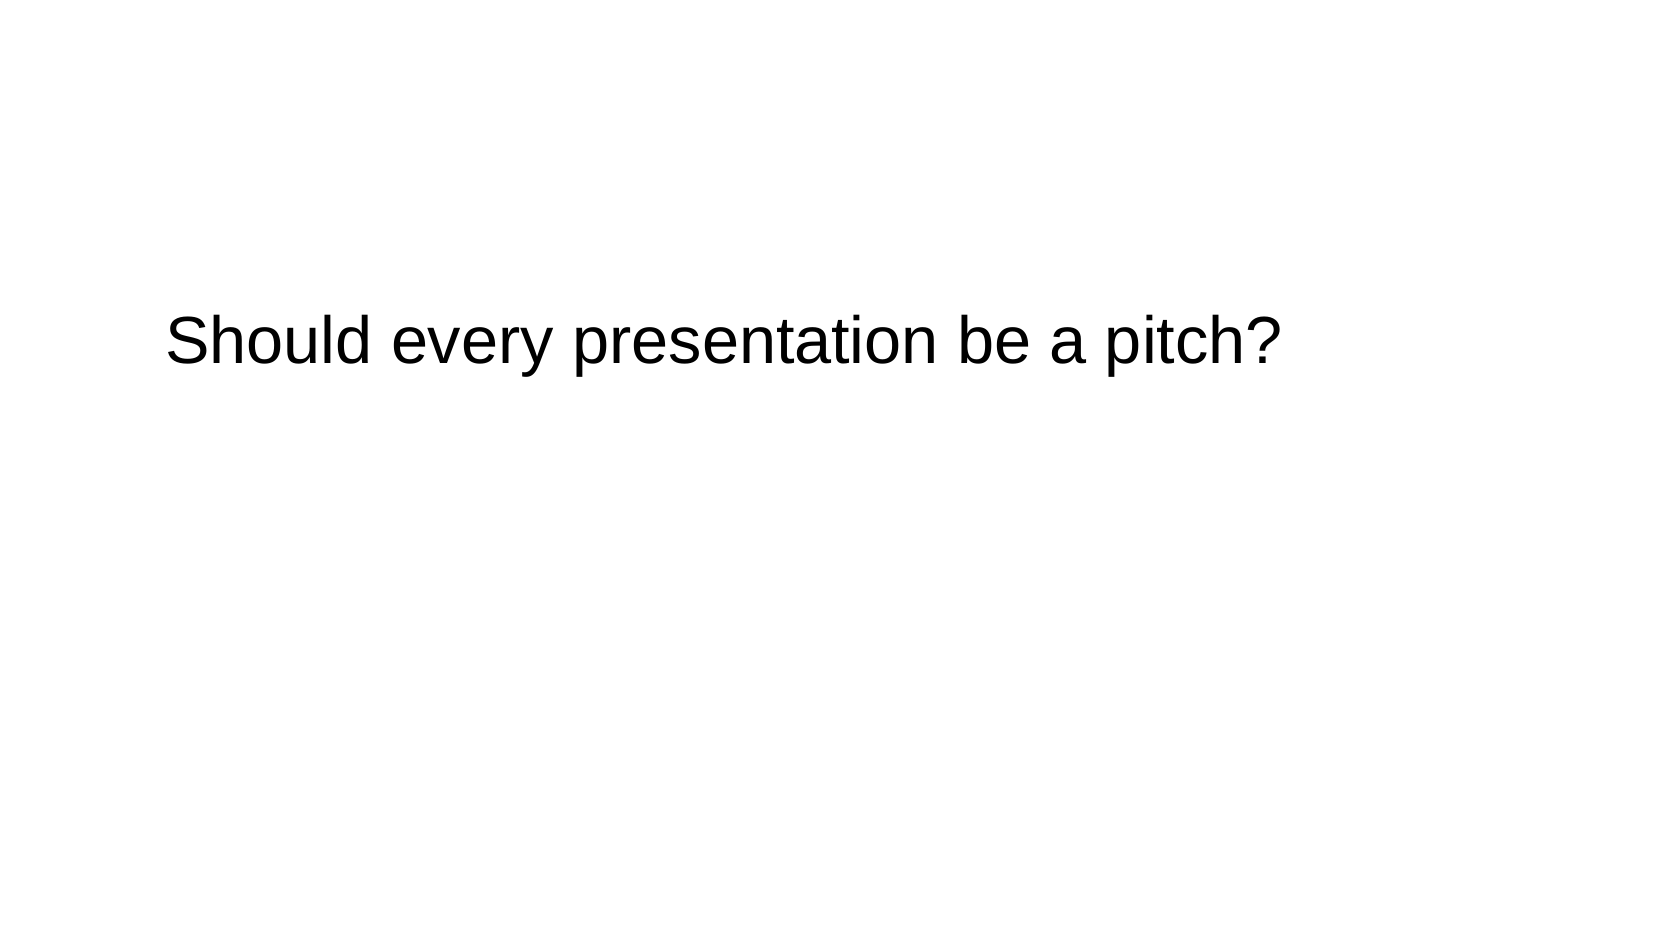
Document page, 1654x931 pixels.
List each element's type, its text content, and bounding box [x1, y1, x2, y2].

title Should every presentation be a pitch? [165, 202, 1536, 479]
